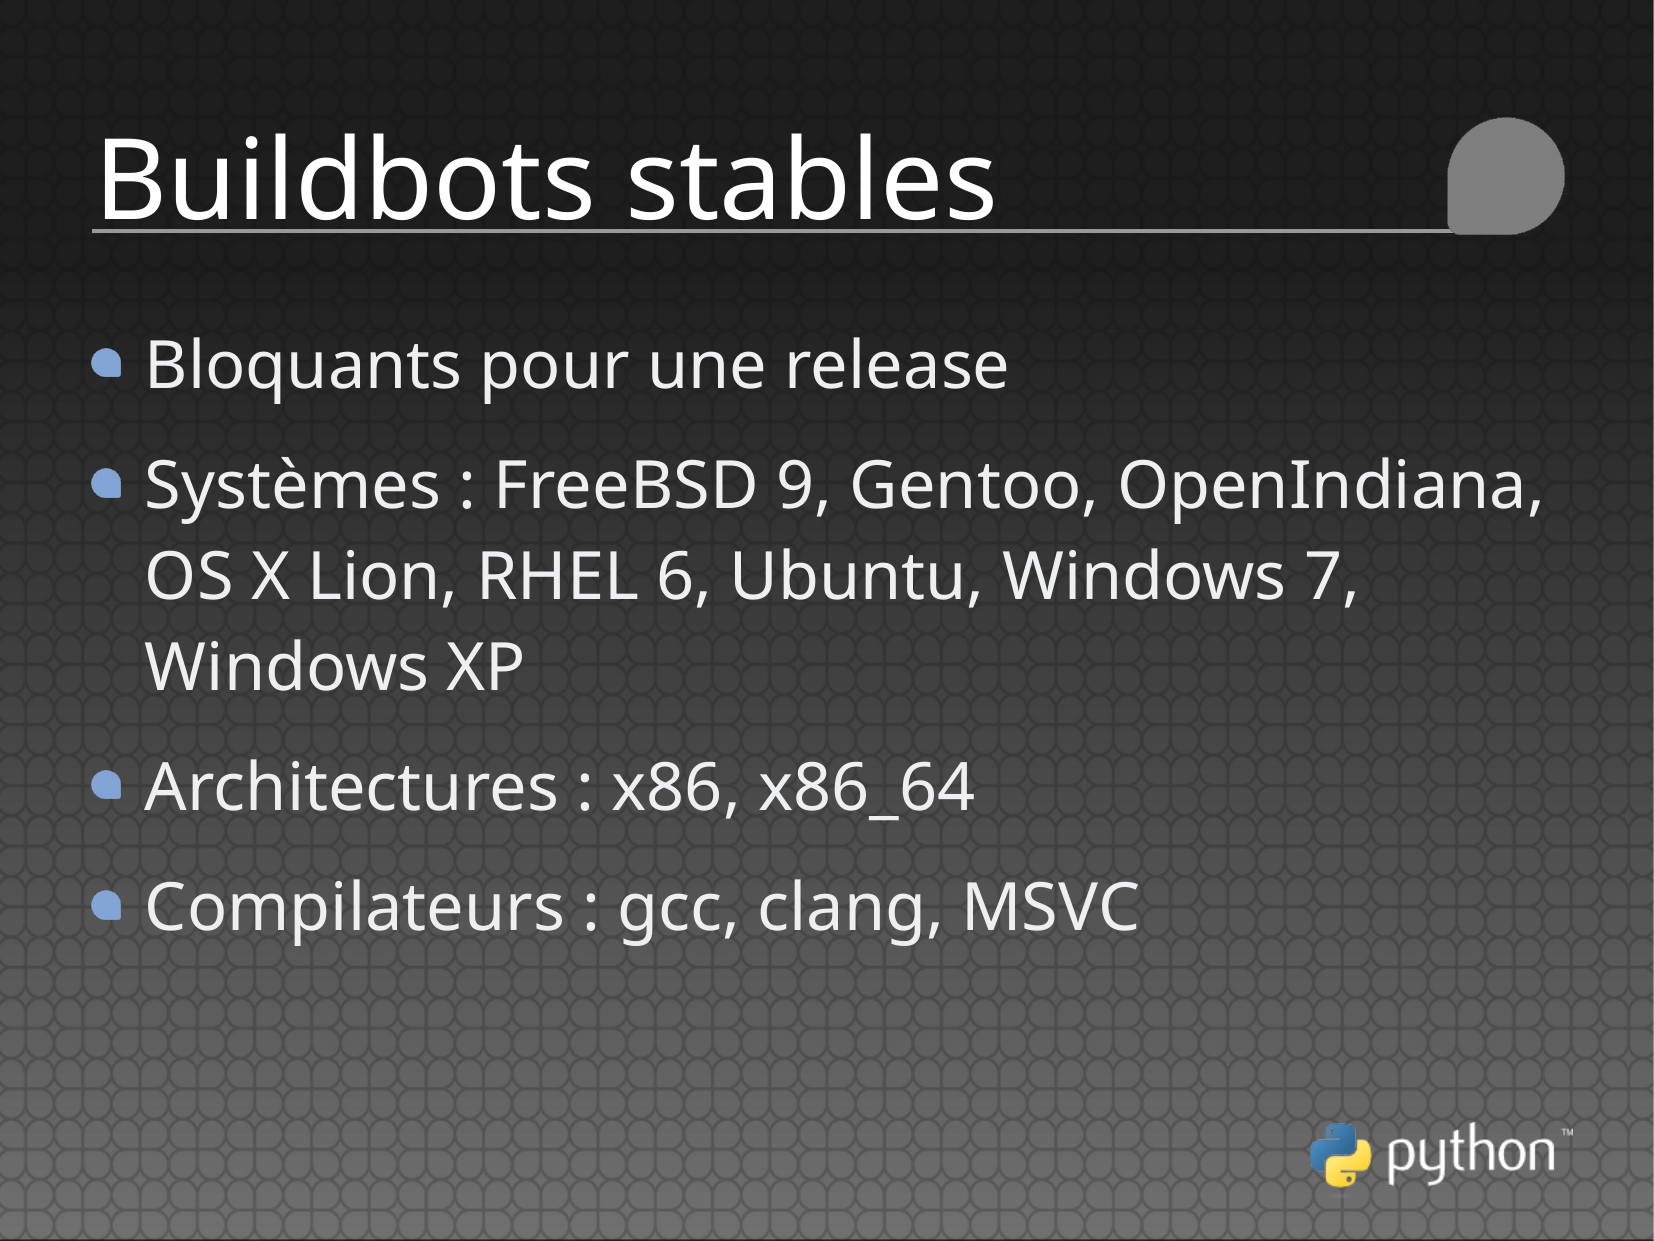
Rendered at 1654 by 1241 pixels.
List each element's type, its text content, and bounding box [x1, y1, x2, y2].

list Bloquants pour une release Systèmes : FreeBSD 9, Gentoo, OpenIndiana, OS X Lion, RHEL 6, Ubuntu, Windows 7, Windows XP Architectures : x86, x86_64 Compilateurs : gcc, clang, MSVC [74, 196, 1563, 1001]
title Buildbots stables [94, 100, 1426, 251]
picture [0, 0, 1654, 1241]
